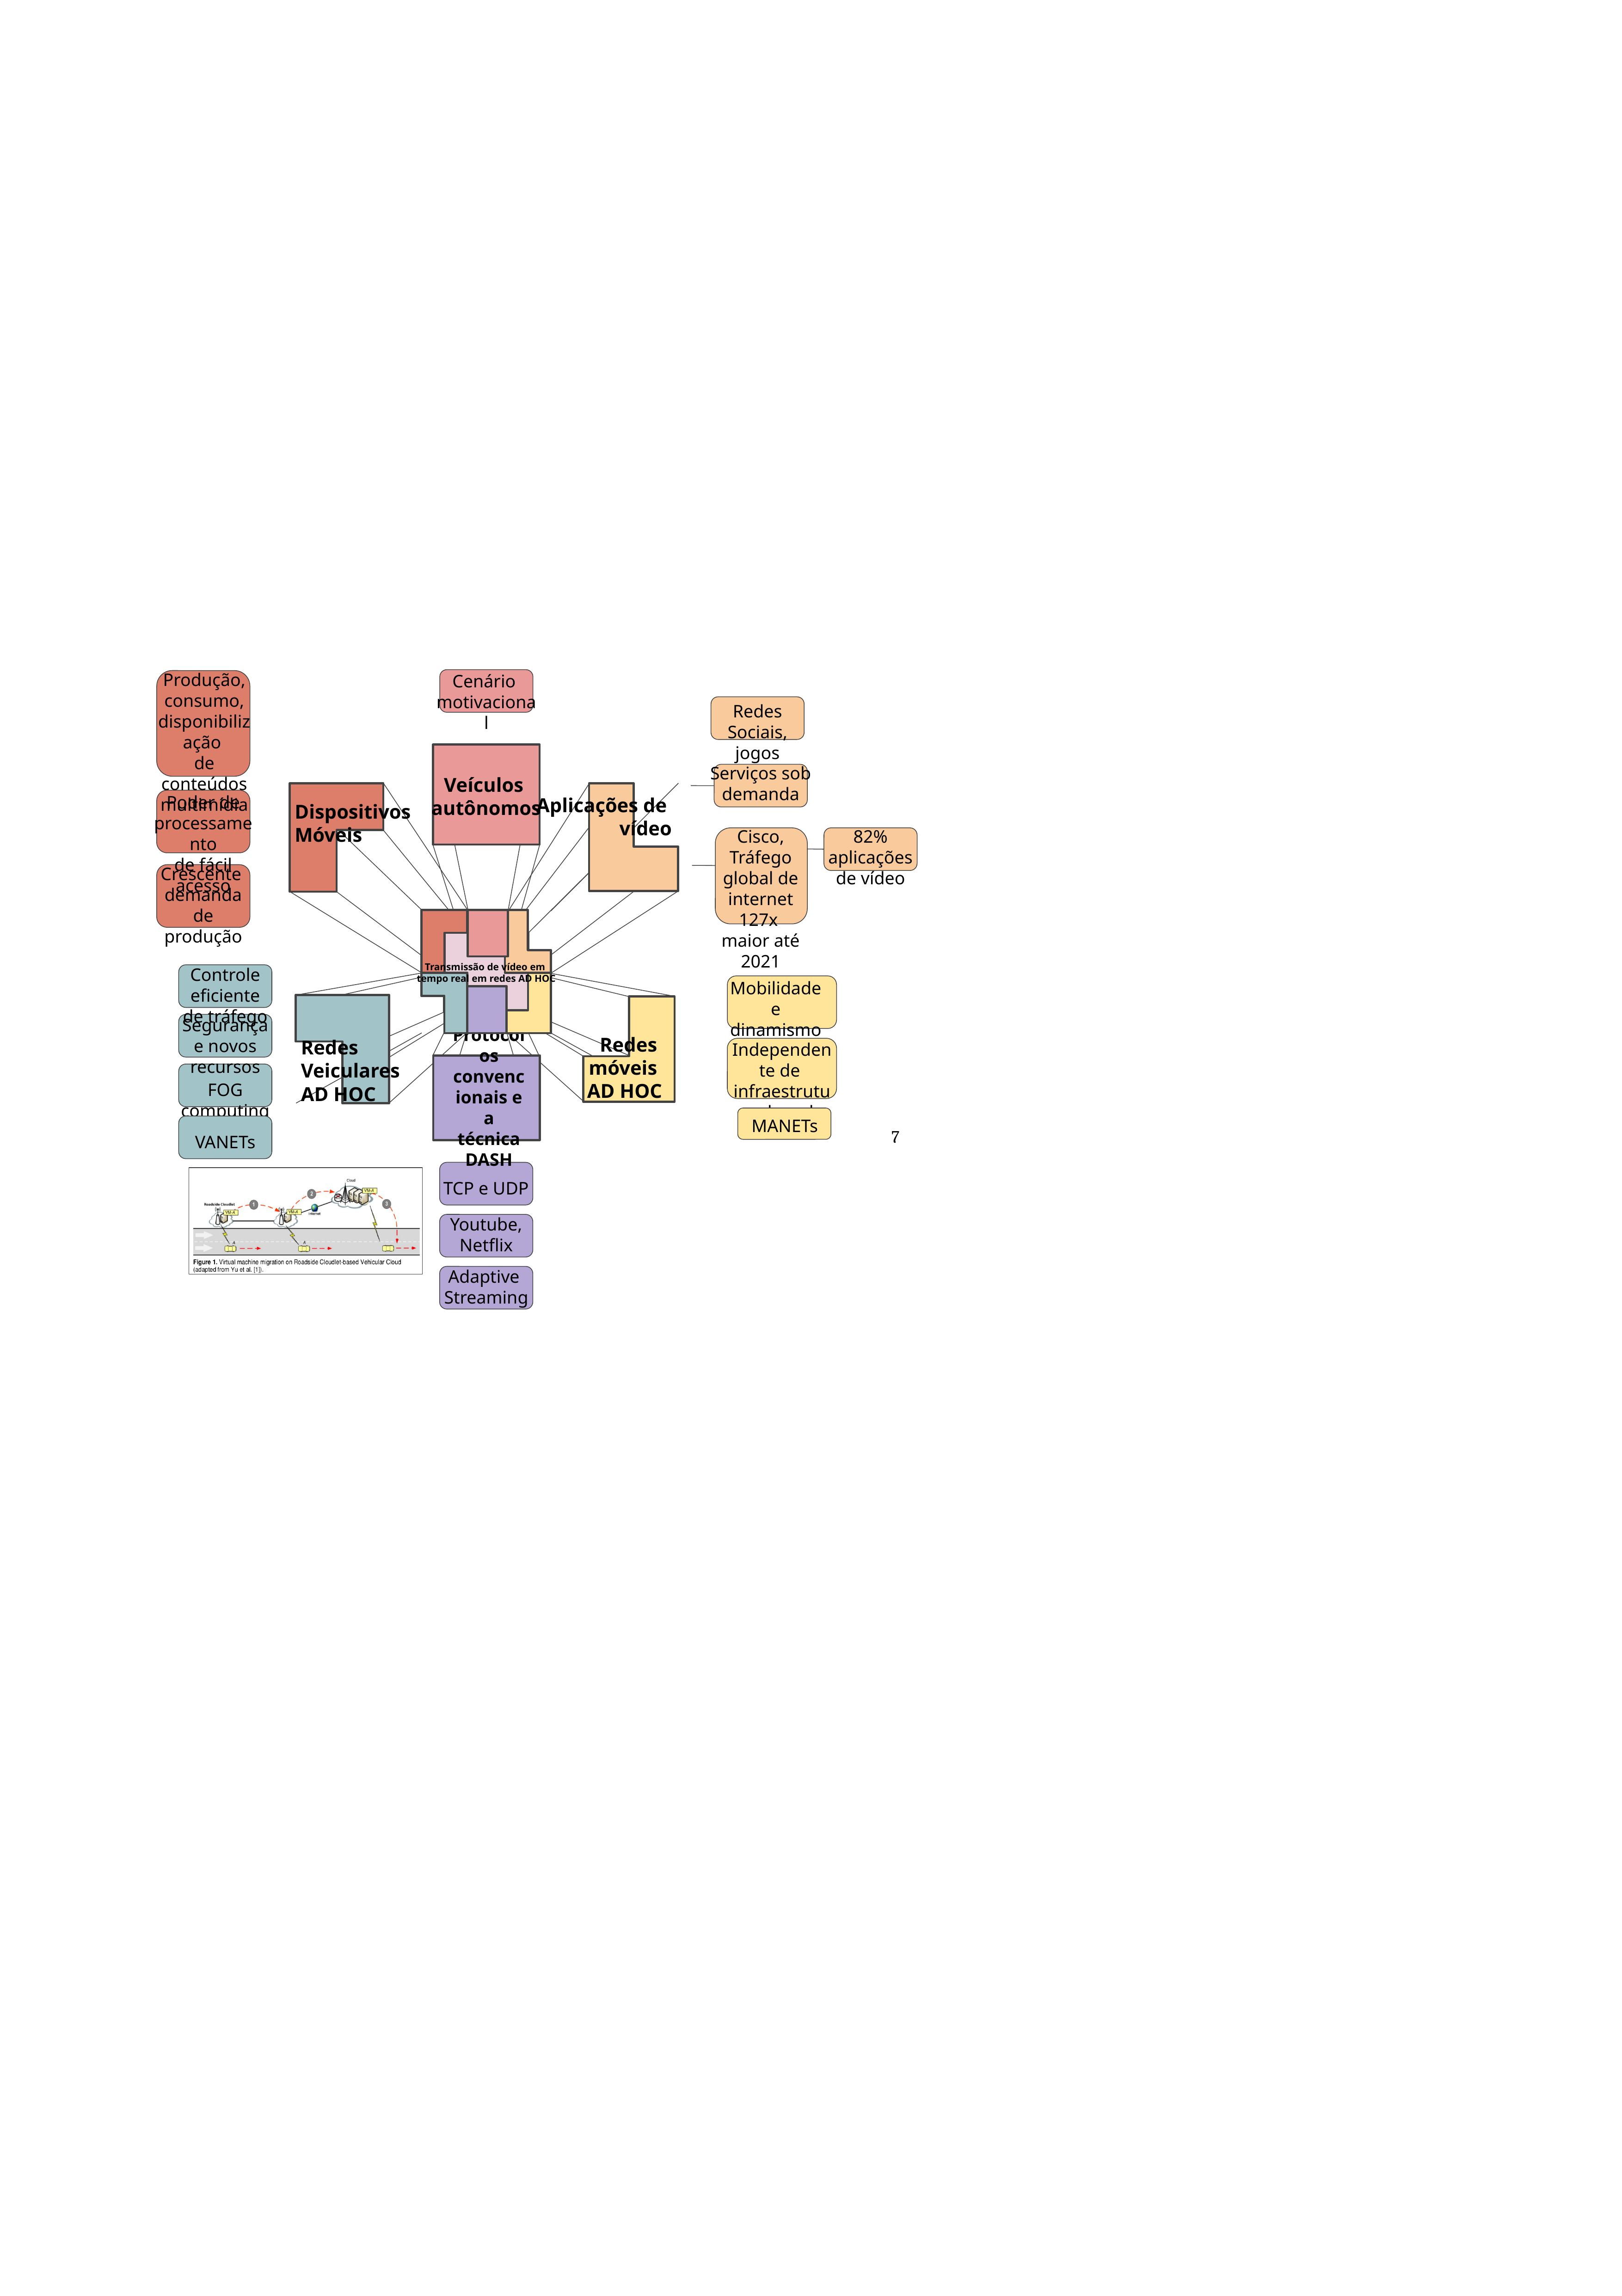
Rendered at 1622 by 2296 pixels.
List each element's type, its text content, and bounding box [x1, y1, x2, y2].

text_box [605, 1092, 610, 1096]
text_box [488, 1138, 491, 1140]
text_box Cisco, Tráfego global de internet 127x maior até 2021 [703, 819, 818, 845]
text_box MANETs [727, 1108, 842, 1136]
text_box VANETs [167, 1124, 283, 1151]
text_box [714, 782, 808, 807]
text_box [193, 1064, 200, 1072]
text_box Dispositivos Móveis [288, 793, 438, 842]
picture [189, 1168, 422, 1274]
text_box [439, 1285, 533, 1309]
text_box [228, 1064, 239, 1072]
text_box [715, 845, 808, 924]
text_box [589, 836, 678, 891]
text_box Redes Veiculares AD HOC [294, 1029, 444, 1090]
text_box [245, 821, 250, 824]
text_box [782, 1071, 787, 1076]
text_box Transmissão de vídeo em tempo real em redes AD HOC [406, 954, 566, 1017]
text_box [248, 1064, 258, 1072]
text_box [178, 1034, 272, 1057]
text_box [440, 690, 533, 712]
text_box FOG computing [167, 1072, 283, 1099]
text_box [200, 1064, 210, 1072]
text_box [197, 883, 201, 886]
text_box [727, 1071, 837, 1099]
text_box [711, 720, 805, 740]
text_box [209, 1064, 217, 1072]
text_box [342, 1090, 389, 1103]
text_box [157, 821, 162, 828]
text_box <number> [865, 1121, 907, 1151]
text_box Segurança e novos recursos [167, 1007, 283, 1034]
text_box [178, 887, 183, 891]
text_box Mobilidade e dinamismo [718, 970, 834, 997]
text_box [224, 1064, 227, 1072]
text_box Redes Sociais, jogos [700, 693, 815, 720]
text_box [589, 783, 634, 786]
text_box [421, 910, 551, 954]
text_box [178, 1151, 272, 1159]
text_box 82% aplicações de vídeo [818, 819, 928, 845]
text_box [352, 1090, 359, 1099]
text_box [519, 1092, 540, 1140]
text_box [222, 883, 228, 891]
text_box [178, 1064, 191, 1072]
text_box [433, 1055, 480, 1140]
text_box Aplicações de vídeo [529, 786, 679, 836]
text_box [156, 882, 250, 928]
text_box [504, 1138, 516, 1140]
text_box Youtube, Netflix [429, 1206, 544, 1233]
text_box [727, 978, 837, 1029]
text_box [178, 1099, 272, 1107]
text_box [528, 704, 533, 707]
text_box [178, 893, 182, 895]
text_box [439, 1233, 533, 1257]
text_box [224, 893, 229, 900]
text_box Poder de processamento de fácil acesso [146, 784, 261, 811]
text_box [583, 996, 675, 1102]
text_box [639, 1092, 645, 1096]
text_box Controle eficiente de tráfego [167, 956, 283, 983]
text_box [289, 842, 337, 892]
text_box [461, 1138, 466, 1140]
text_box [178, 1116, 272, 1124]
text_box [444, 1017, 551, 1034]
text_box [439, 1197, 533, 1205]
text_box Serviços sob demanda [703, 755, 818, 782]
text_box [254, 1064, 272, 1072]
text_box Protocolos convencionais e a técnica DASH [444, 1056, 534, 1138]
text_box [156, 811, 250, 853]
text_box [235, 1064, 244, 1072]
text_box Crescente demanda de produção [146, 856, 261, 882]
text_box [295, 995, 389, 1029]
text_box [439, 1162, 533, 1170]
text_box Independente de infraestrutura de rede [724, 1032, 840, 1071]
text_box [433, 744, 540, 765]
text_box [245, 825, 250, 828]
text_box Cenário motivacional [429, 663, 544, 690]
text_box [218, 1064, 223, 1072]
text_box [738, 1136, 831, 1139]
text_box [200, 1065, 204, 1067]
text_box [433, 815, 540, 845]
text_box [178, 983, 272, 1007]
text_box [823, 845, 917, 871]
text_box Produção, consumo, disponibilização de conteúdos multimídia [147, 661, 262, 688]
text_box Redes móveis AD HOC [510, 1025, 669, 1092]
text_box TCP e UDP [429, 1170, 544, 1197]
text_box [478, 1138, 485, 1140]
text_box [156, 688, 250, 777]
text_box Veículos autônomos [411, 765, 561, 815]
text_box [188, 882, 197, 893]
text_box Adaptive Streaming [429, 1258, 544, 1285]
text_box [289, 783, 384, 793]
text_box [243, 1065, 249, 1072]
text_box [203, 896, 208, 900]
